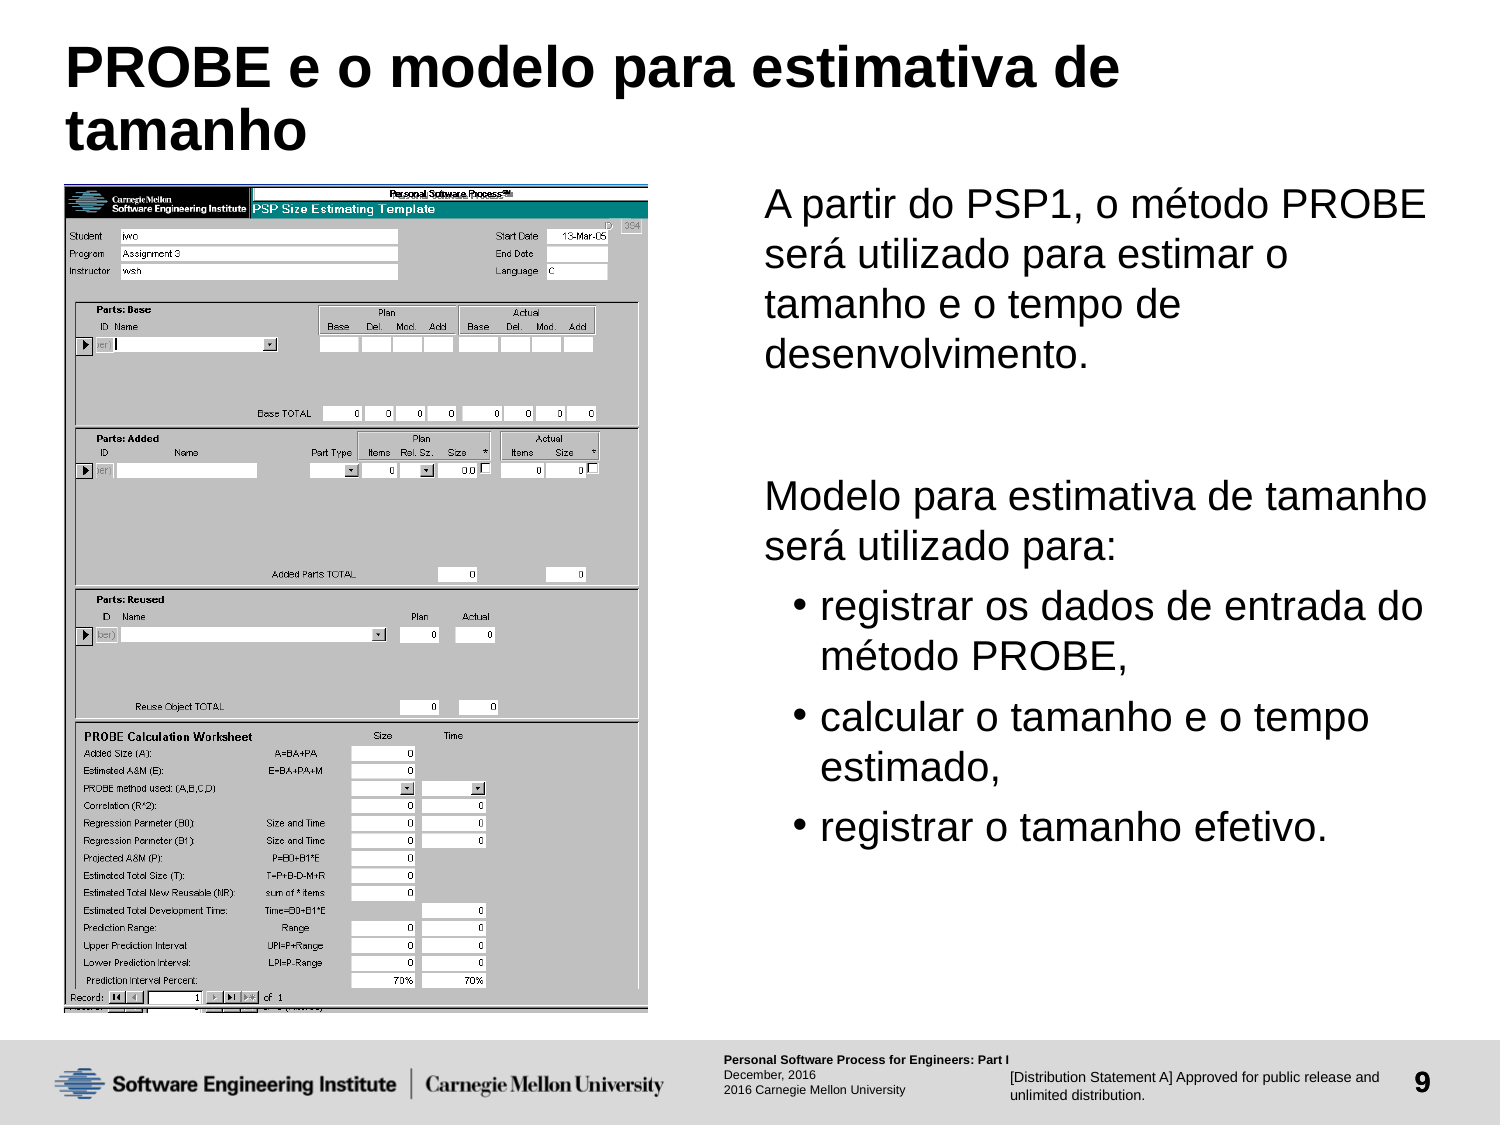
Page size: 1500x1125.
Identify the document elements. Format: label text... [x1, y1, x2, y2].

list A partir do PSP1, o método PROBE será utilizado para estimar o tamanho e o tempo de desenvolvimento. Modelo para estimativa de tamanho será utilizado para: registrar os dados de entrada do método PROBE, calcular o tamanho e o tempo estimado, registrar o tamanho efetivo. [764, 176, 1432, 1009]
title PROBE e o modelo para estimativa de tamanho [65, 37, 1313, 148]
picture [46, 1061, 673, 1104]
picture [63, 184, 648, 1013]
